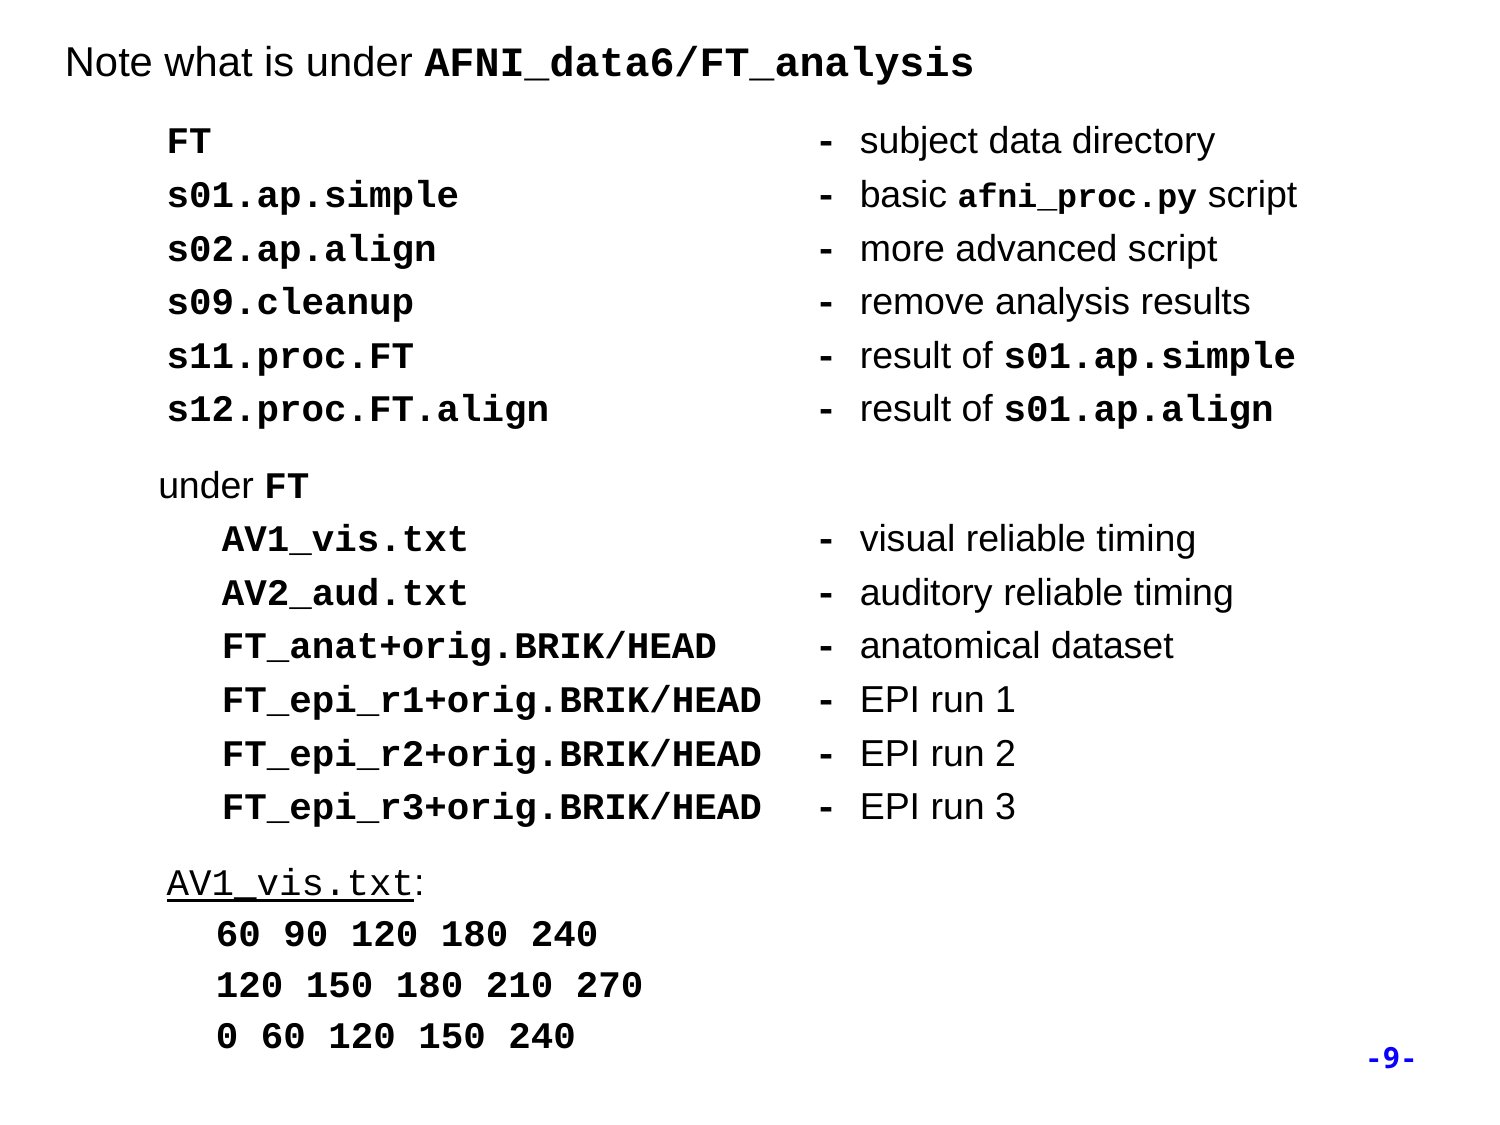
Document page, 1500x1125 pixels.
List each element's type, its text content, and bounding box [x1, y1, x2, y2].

list Note what is under AFNI_data6/FT_analysis FT - subject data directory s01.ap.simple - basic afni_proc.py script s02.ap.align - more advanced script s09.cleanup - remove analysis results s11.proc.FT - result of s01.ap.simple s12.proc.FT.align - result of s01.ap.align under FT AV1_vis.txt - visual reliable timing AV2_aud.txt - auditory reliable timing FT_anat+orig.BRIK/HEAD - anatomical dataset FT_epi_r1+orig.BRIK/HEAD - EPI run 1 FT_epi_r2+orig.BRIK/HEAD - EPI run 2 FT_epi_r3+orig.BRIK/HEAD - EPI run 3 AV1_vis.txt: 60 90 120 180 240 120 150 180 210 270 0 60 120 150 240 [50, 31, 1463, 1088]
